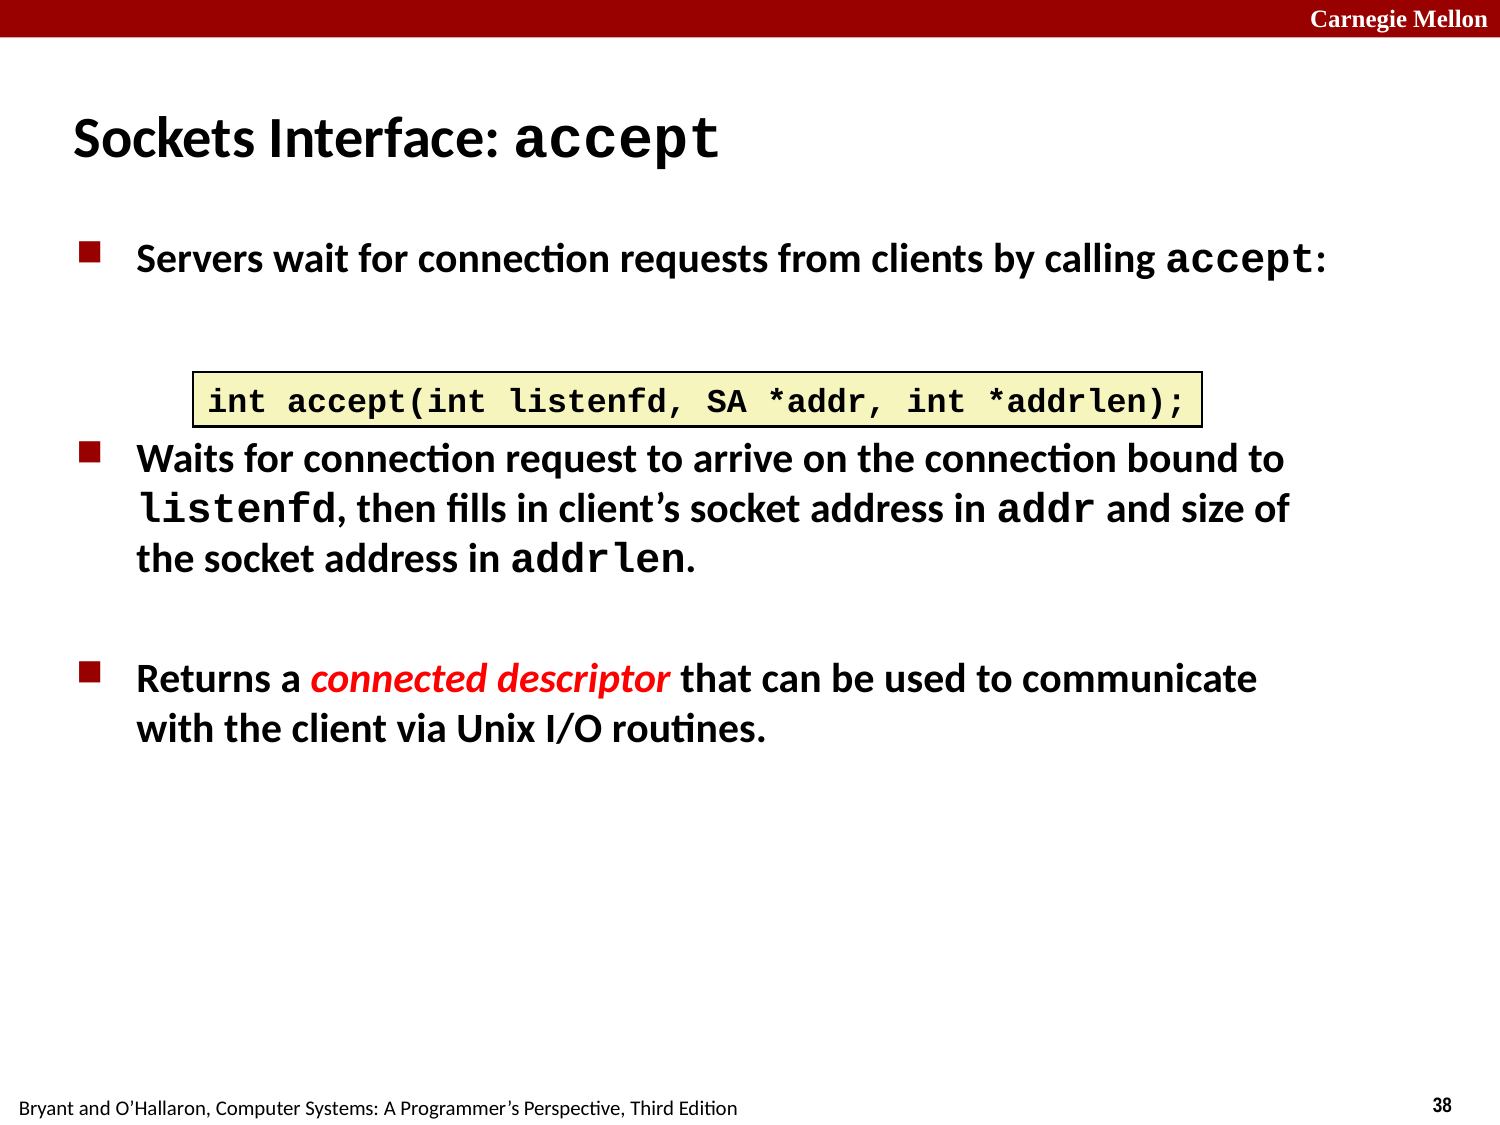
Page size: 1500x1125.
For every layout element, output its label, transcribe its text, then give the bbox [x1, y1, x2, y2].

list Servers wait for connection requests from clients by calling accept: Waits for connection request to arrive on the connection bound to listenfd, then fills in client’s socket address in addr and size of the socket address in addrlen. Returns a connected descriptor that can be used to communicate with the client via Unix I/O routines. [65, 223, 1361, 1088]
title Sockets Interface: accept [58, 71, 1304, 197]
text_box int accept(int listenfd, SA *addr, int *addrlen); [192, 371, 1203, 427]
